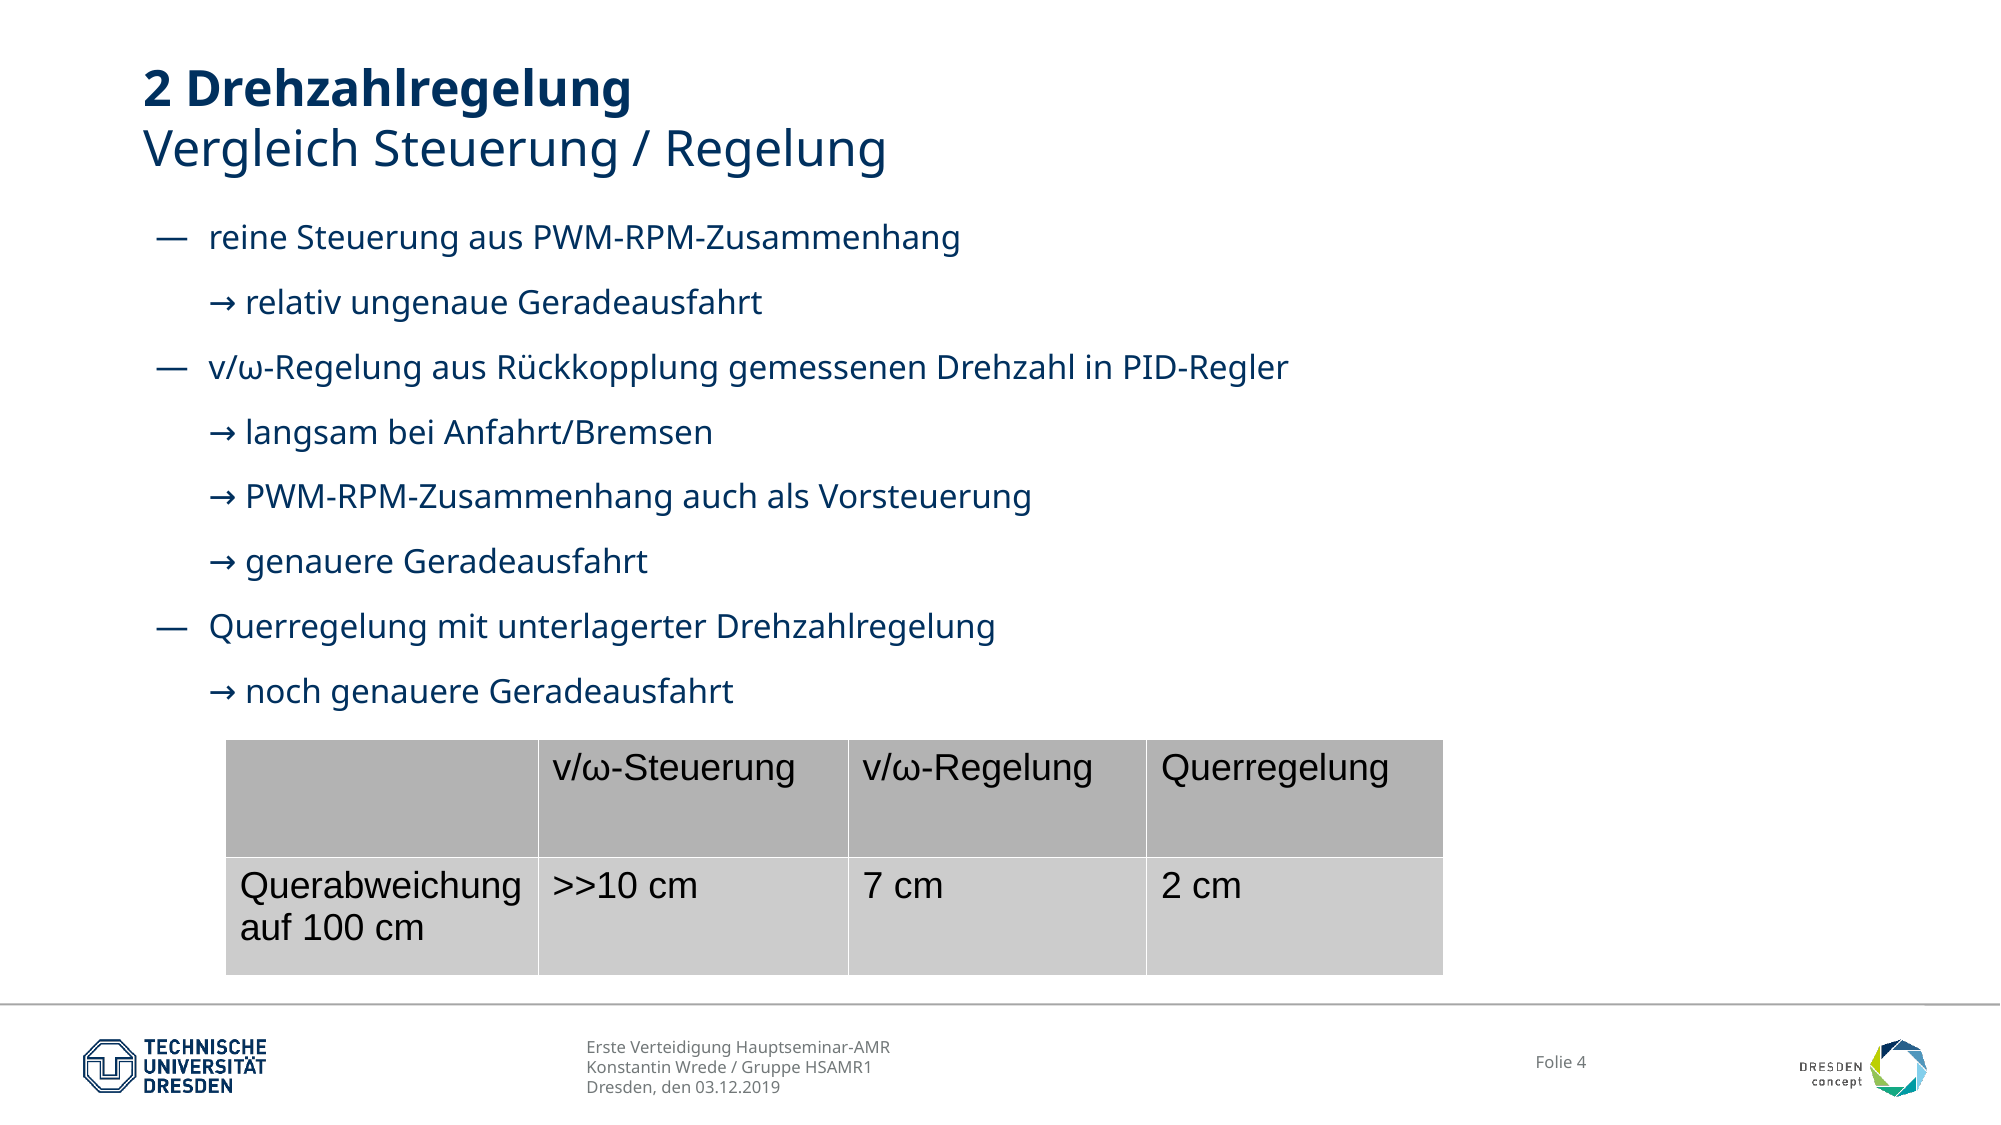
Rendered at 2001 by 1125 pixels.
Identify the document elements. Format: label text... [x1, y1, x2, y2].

picture [83, 1039, 266, 1093]
table_cell 2 cm [1147, 858, 1443, 975]
picture [1800, 1039, 1927, 1097]
table_cell 7 cm [849, 858, 1146, 975]
list reine Steuerung aus PWM-RPM-Zusammenhang → relativ ungenaue Geradeausfahrt v/ω-Regelung aus Rückkopplung gemessenen Drehzahl in PID-Regler → langsam bei Anfahrt/Bremsen → PWM-RPM-Zusammenhang auch als Vorsteuerung → genauere Geradeausfahrt Querregelung mit unterlagerter Drehzahlregelung → noch genauere Geradeausfahrt [143, 151, 1861, 827]
table_header Querregelung [1147, 740, 1443, 857]
table_cell >>10 cm [539, 858, 848, 975]
table_cell Querabweichung auf 100 cm [226, 858, 538, 975]
title 2 Drehzahlregelung Vergleich Steuerung / Regelung [143, 56, 1880, 169]
table_header v/ω-Regelung [849, 740, 1146, 857]
table_header v/ω-Steuerung [539, 740, 848, 857]
table_header [226, 740, 538, 857]
